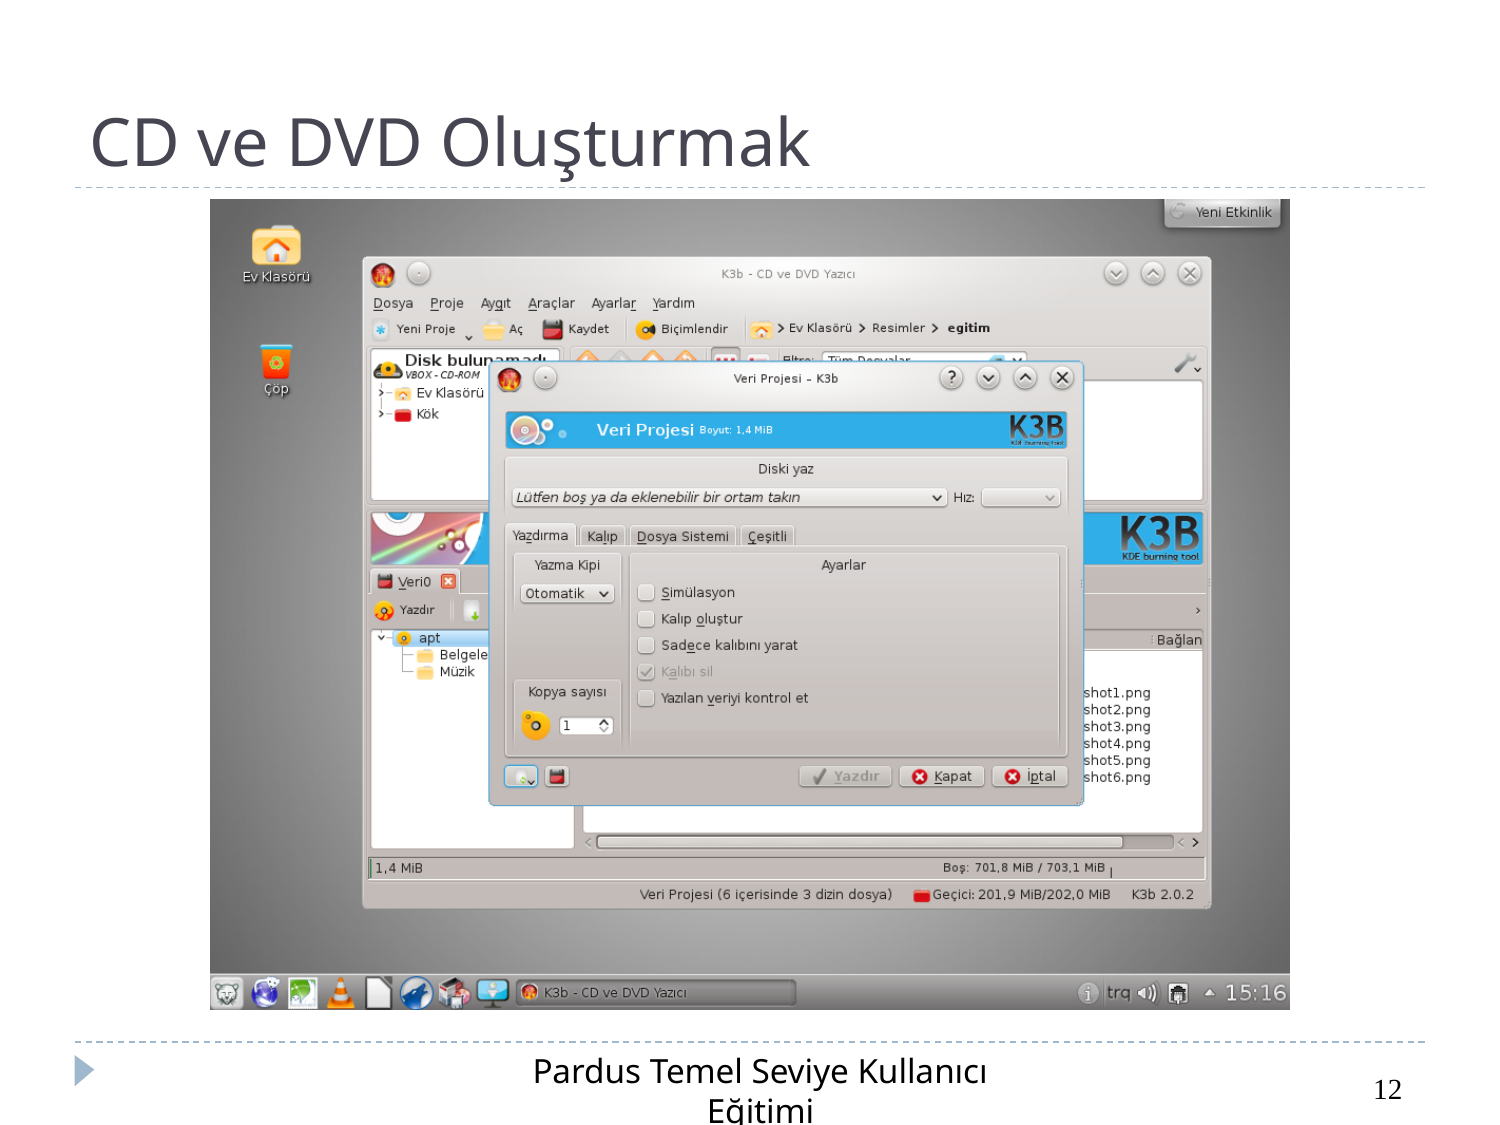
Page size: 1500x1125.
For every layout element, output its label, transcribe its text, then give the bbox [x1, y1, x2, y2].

picture [210, 199, 1290, 1010]
title CD ve DVD Oluşturmak [75, 24, 1425, 188]
